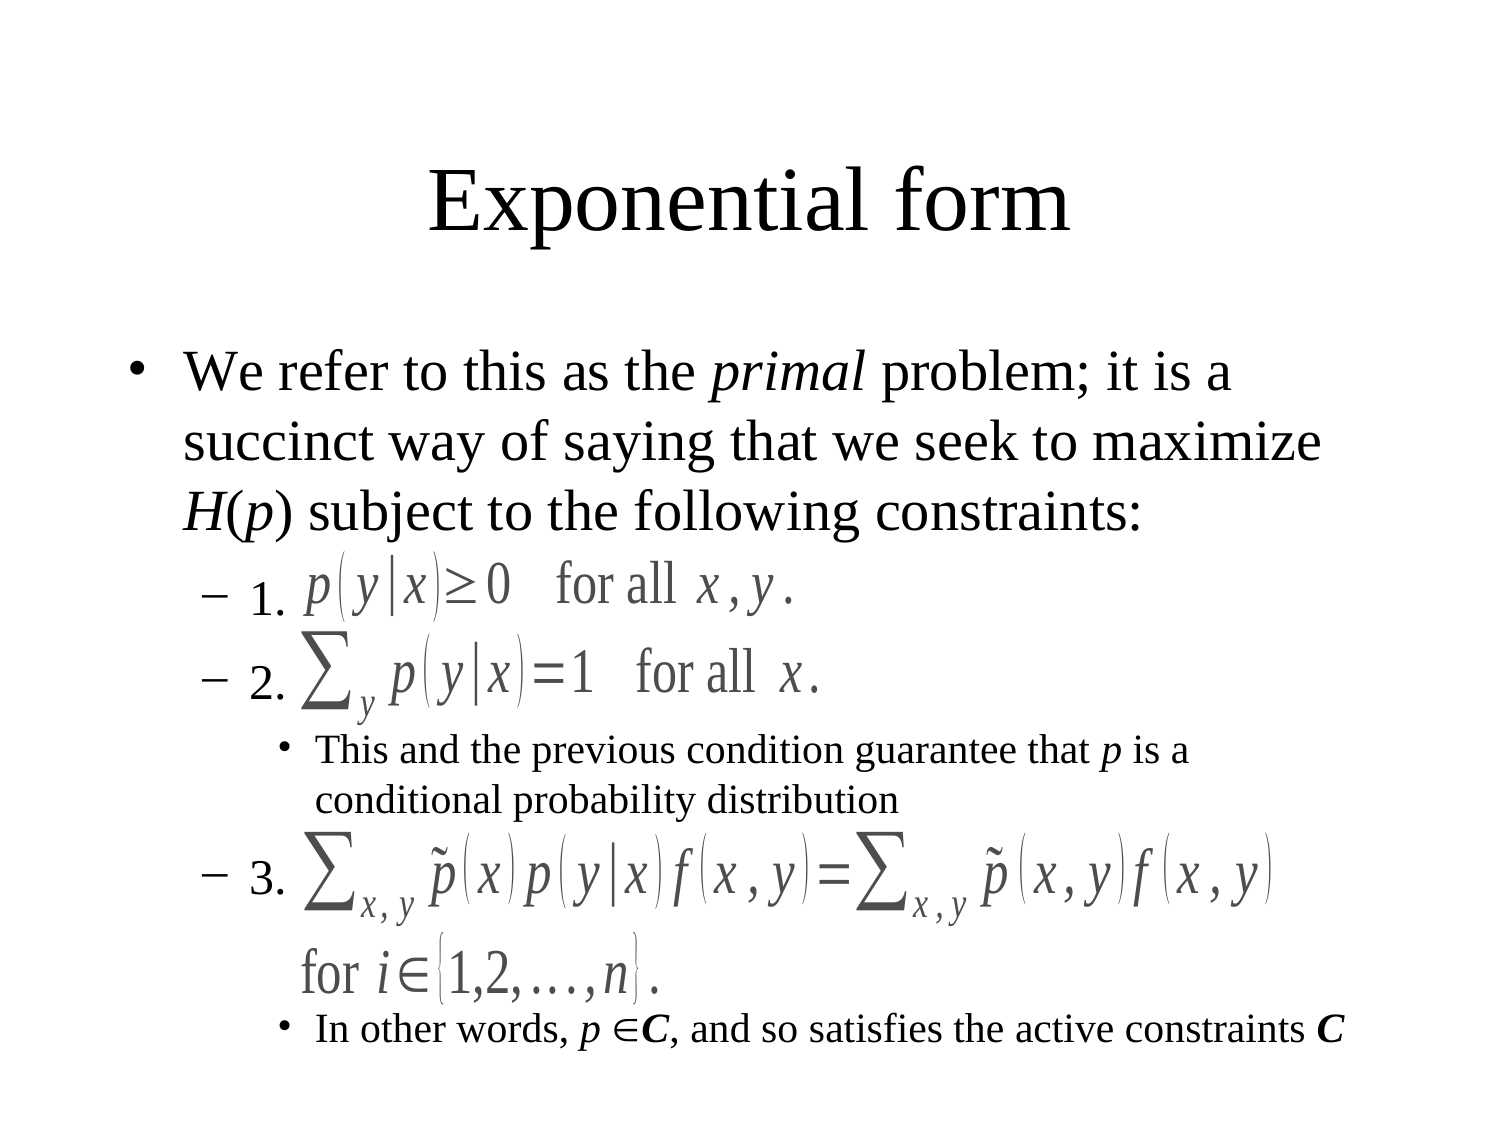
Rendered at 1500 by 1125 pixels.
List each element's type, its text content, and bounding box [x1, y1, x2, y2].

chart [284, 546, 838, 727]
chart [287, 825, 1296, 1010]
list We refer to this as the primal problem; it is a succinct way of saying that we seek to maximize H(p) subject to the following constraints: 1. 2. This and the previous condition guarantee that p is a conditional probability distribution 3. In other words, p C, and so satisfies the active constraints C [112, 324, 1388, 1063]
title Exponential form [112, 99, 1388, 288]
